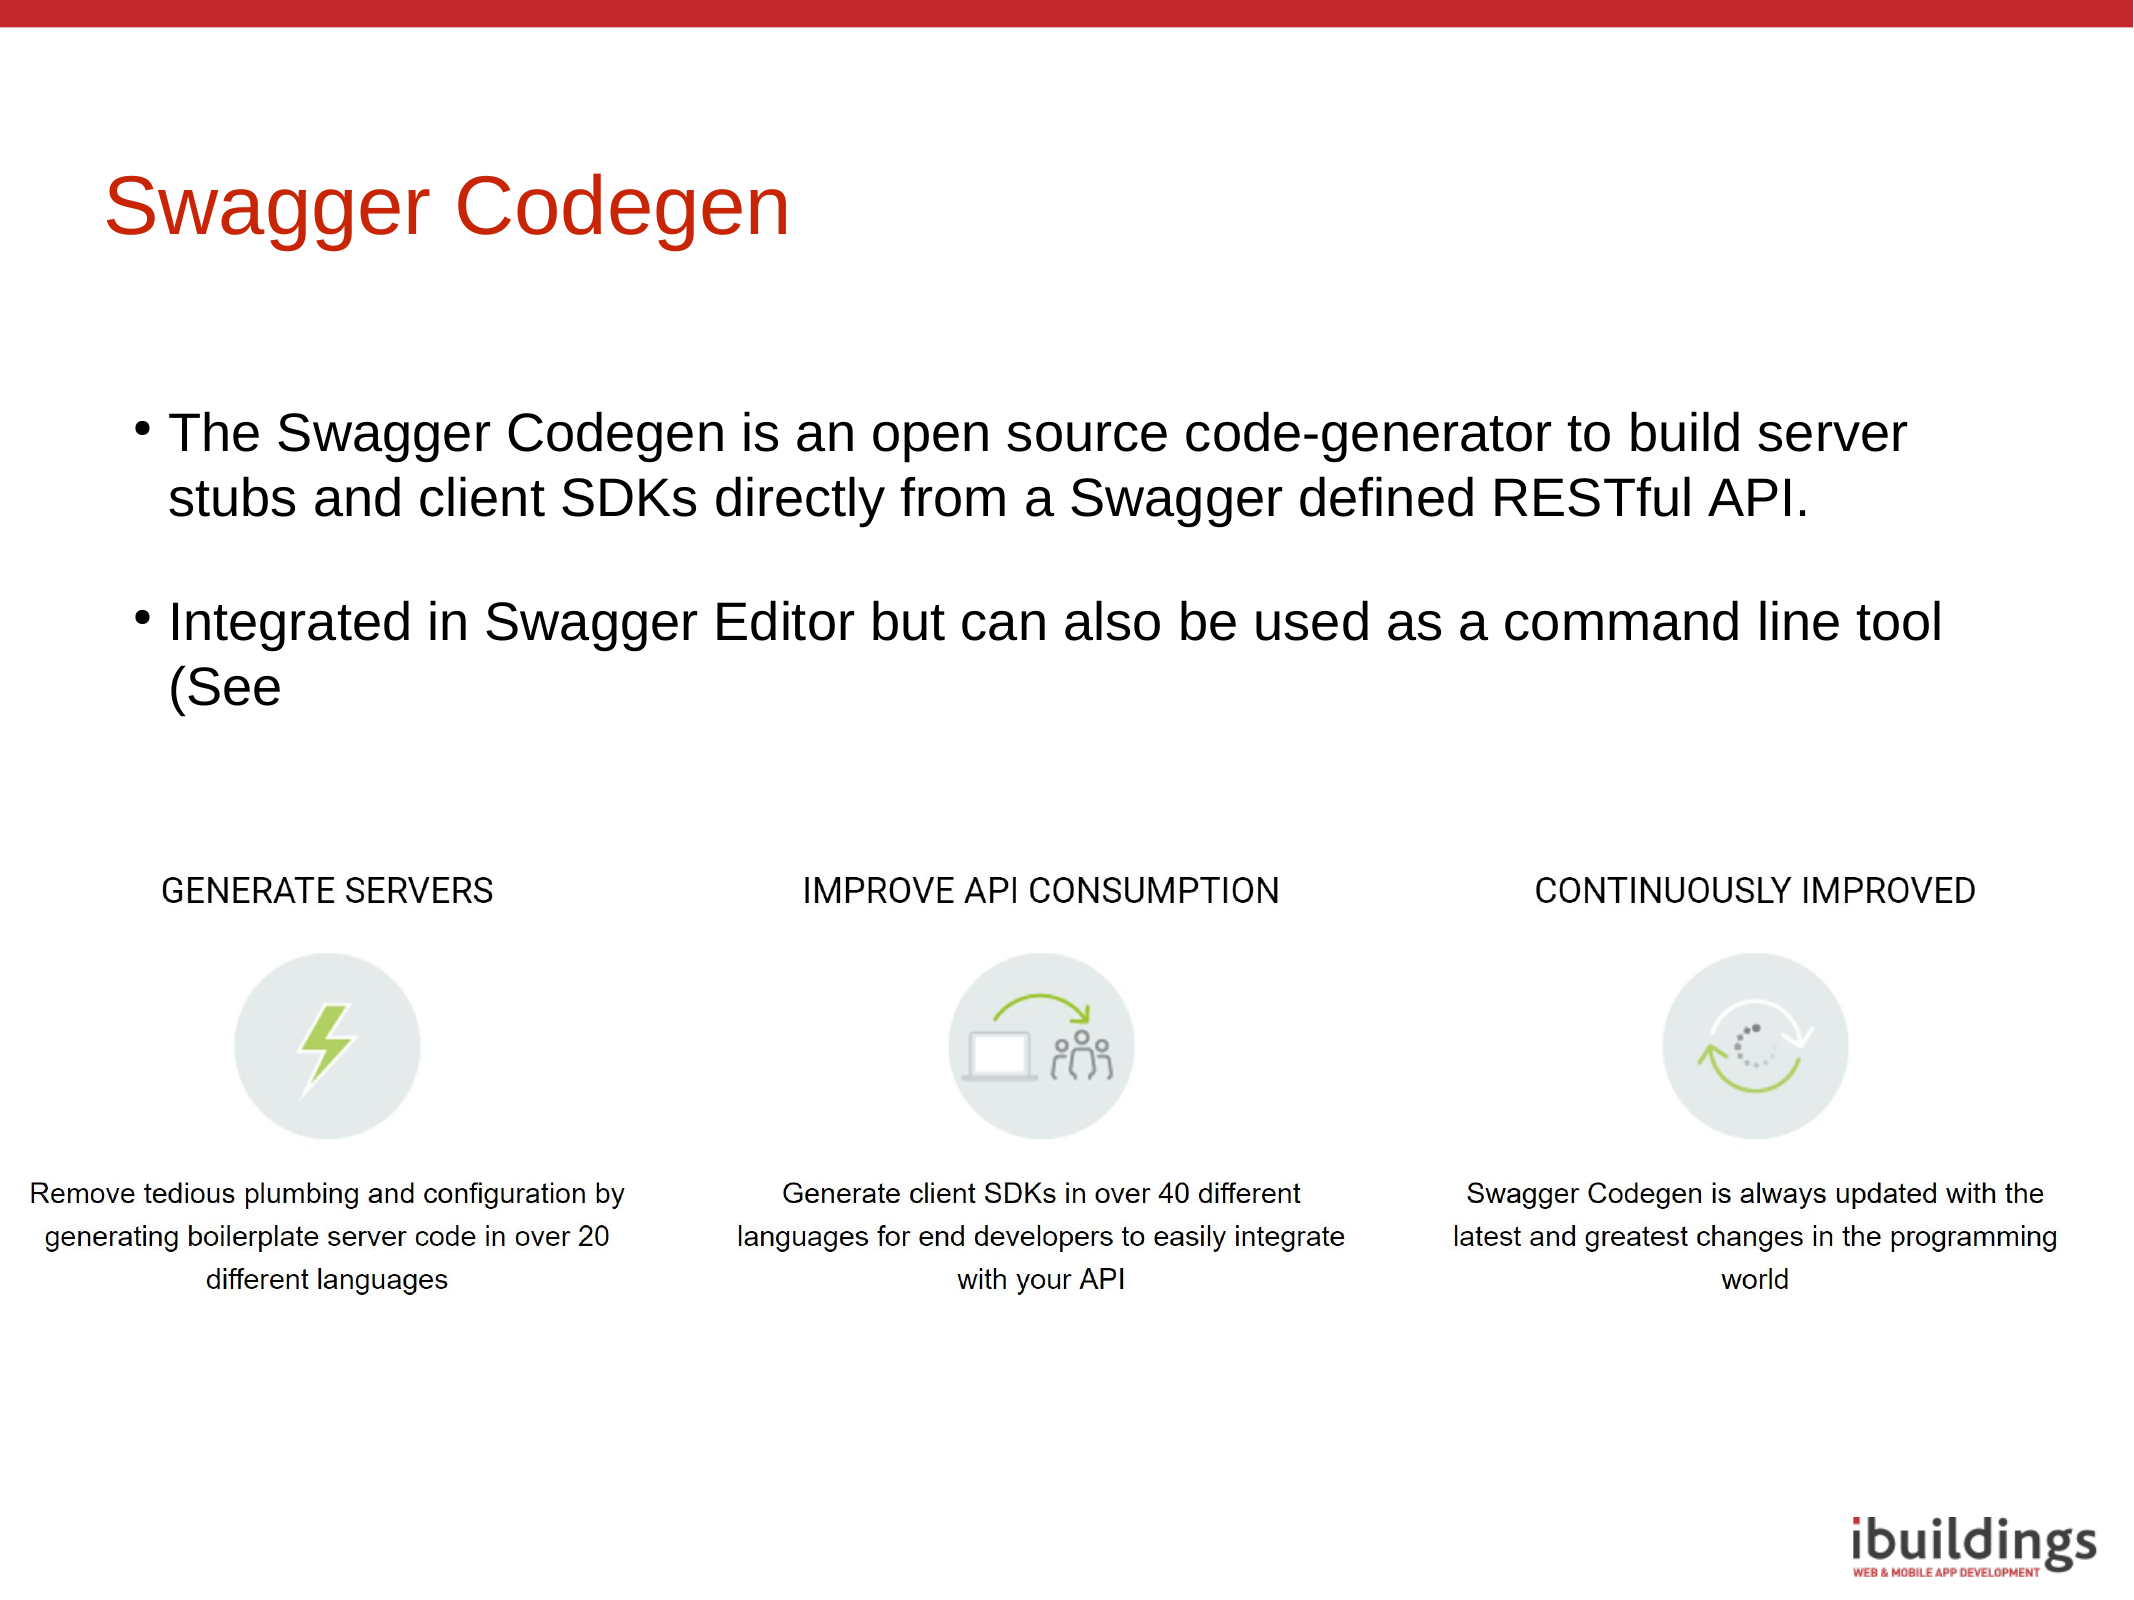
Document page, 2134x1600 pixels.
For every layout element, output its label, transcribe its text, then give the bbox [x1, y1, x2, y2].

text_box The Swagger Codegen is an open source code-generator to build server stubs and client SDKs directly from a Swagger defined RESTful API. Integrated in Swagger Editor but can also be used as a command line tool (See [118, 389, 2032, 724]
title Swagger Codegen [95, 137, 1915, 266]
picture [0, 791, 2115, 1404]
picture [1853, 1517, 2099, 1577]
